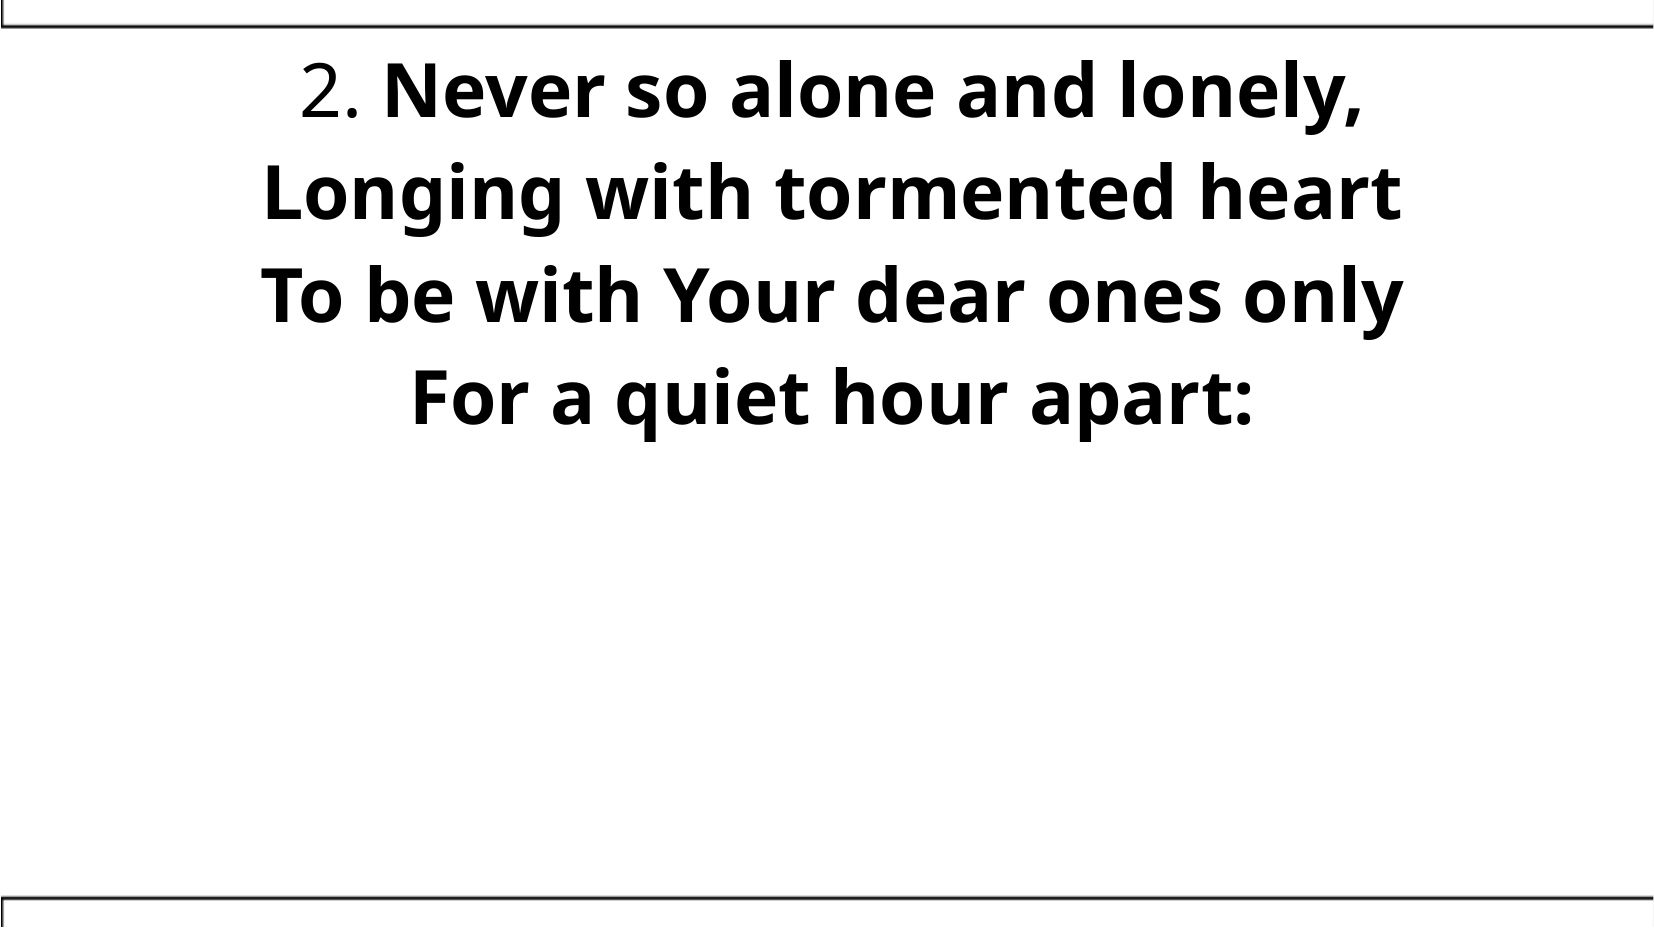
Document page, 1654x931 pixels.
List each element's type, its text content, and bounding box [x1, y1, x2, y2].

picture [1, 0, 1654, 927]
text_box 2. Never so alone and lonely, Longing with tormented heart To be with Your dear ones only For a quiet hour apart: [60, 30, 1606, 466]
